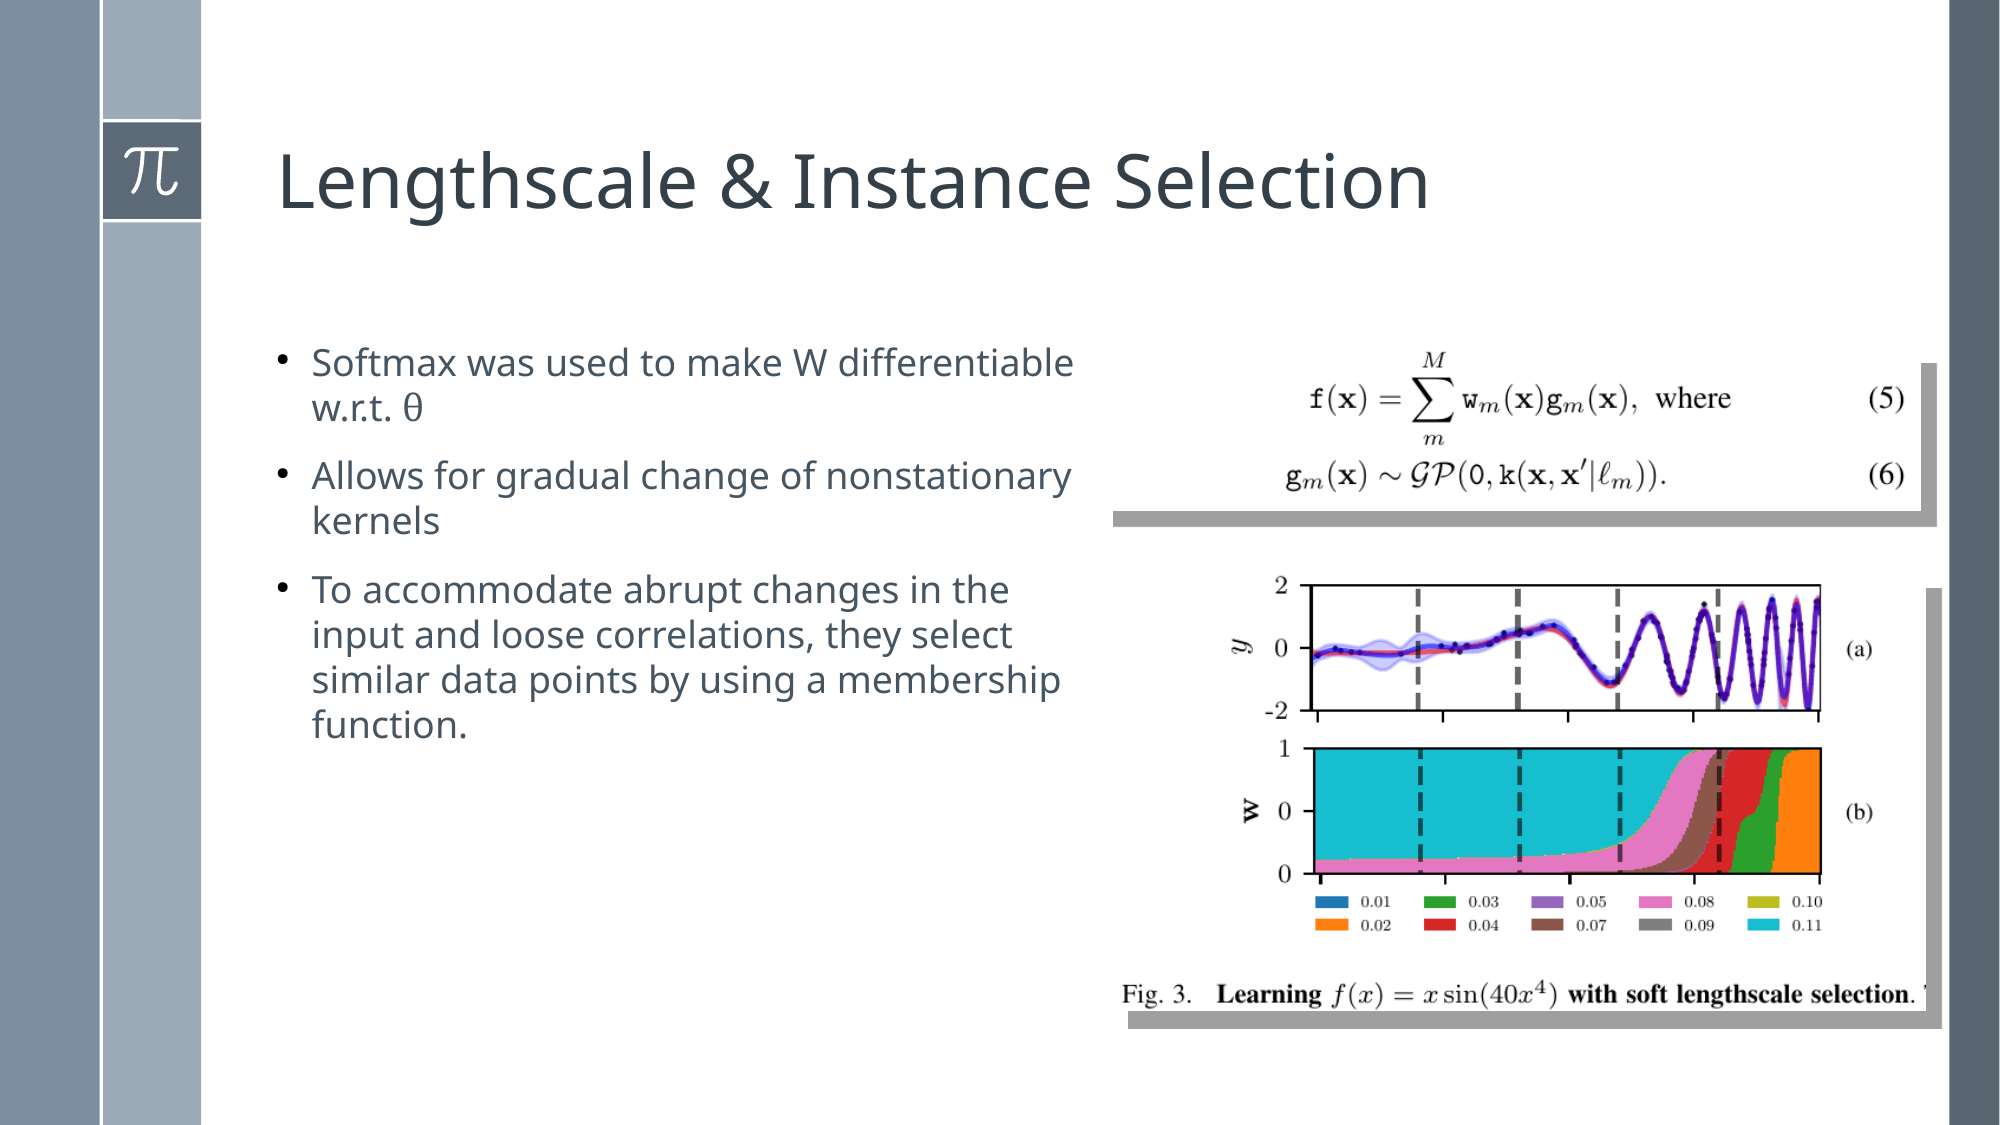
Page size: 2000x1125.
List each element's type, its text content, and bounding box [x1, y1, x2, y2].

text_box Softmax was used to make W differentiable w.r.t. θ Allows for gradual change of nonstationary kernels To accommodate abrupt changes in the input and loose correlations, they select similar data points by using a membership function. [261, 262, 1096, 1013]
picture [1095, 344, 1921, 511]
text_box Lengthscale & Instance Selection [261, 29, 1867, 233]
picture [1110, 570, 1926, 1011]
